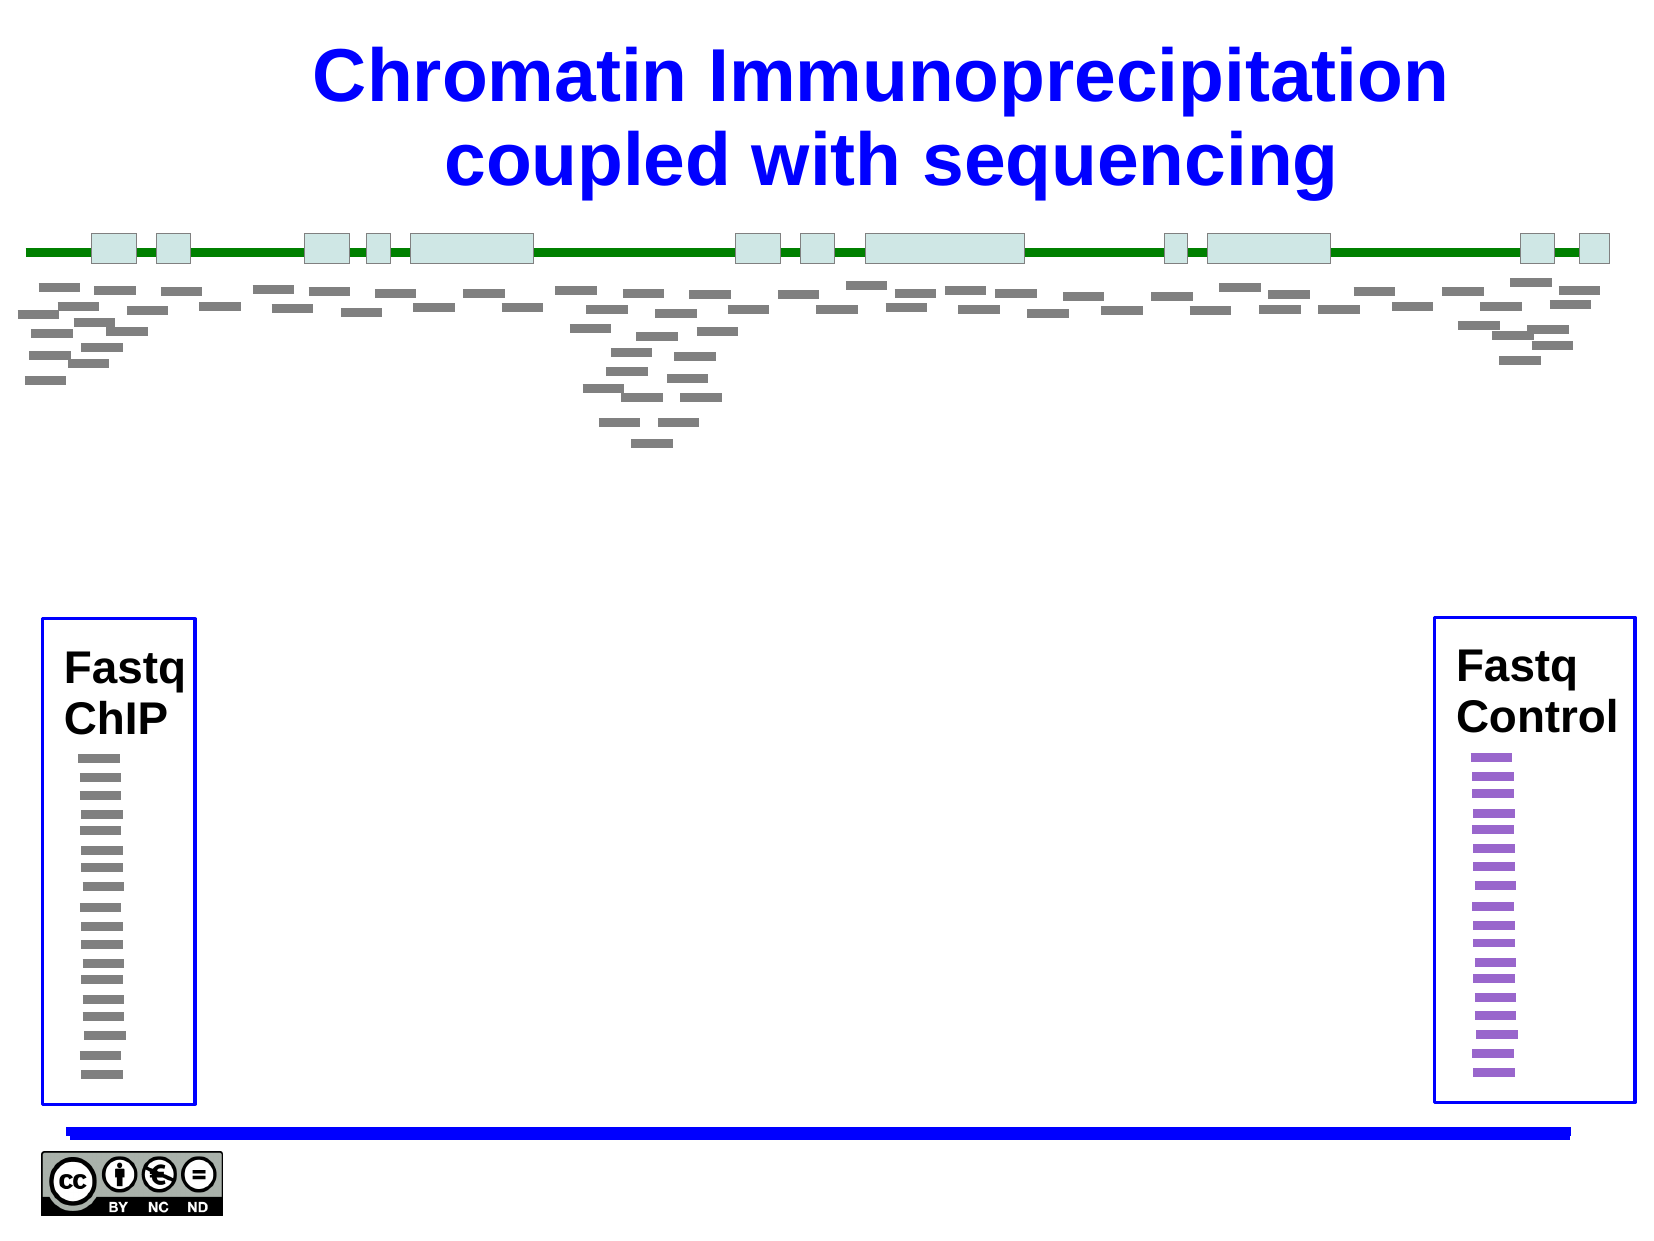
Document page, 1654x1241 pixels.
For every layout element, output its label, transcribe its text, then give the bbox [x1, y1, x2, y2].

text_box [1164, 233, 1188, 264]
text_box [42, 618, 196, 1105]
text_box [800, 233, 835, 264]
picture [41, 1151, 223, 1216]
title Chromatin Immunoprecipitation coupled with sequencing [147, 13, 1636, 222]
text_box [304, 233, 350, 264]
text_box [865, 233, 1025, 264]
text_box [1434, 617, 1636, 1103]
text_box Fastq Control [1441, 632, 1634, 750]
text_box [410, 233, 534, 264]
text_box [91, 233, 137, 264]
text_box [735, 233, 781, 264]
text_box Fastq ChIP [49, 634, 214, 752]
text_box [1579, 233, 1610, 264]
text_box [366, 233, 391, 264]
text_box [1520, 233, 1555, 264]
text_box [1207, 233, 1331, 264]
text_box [156, 233, 191, 264]
